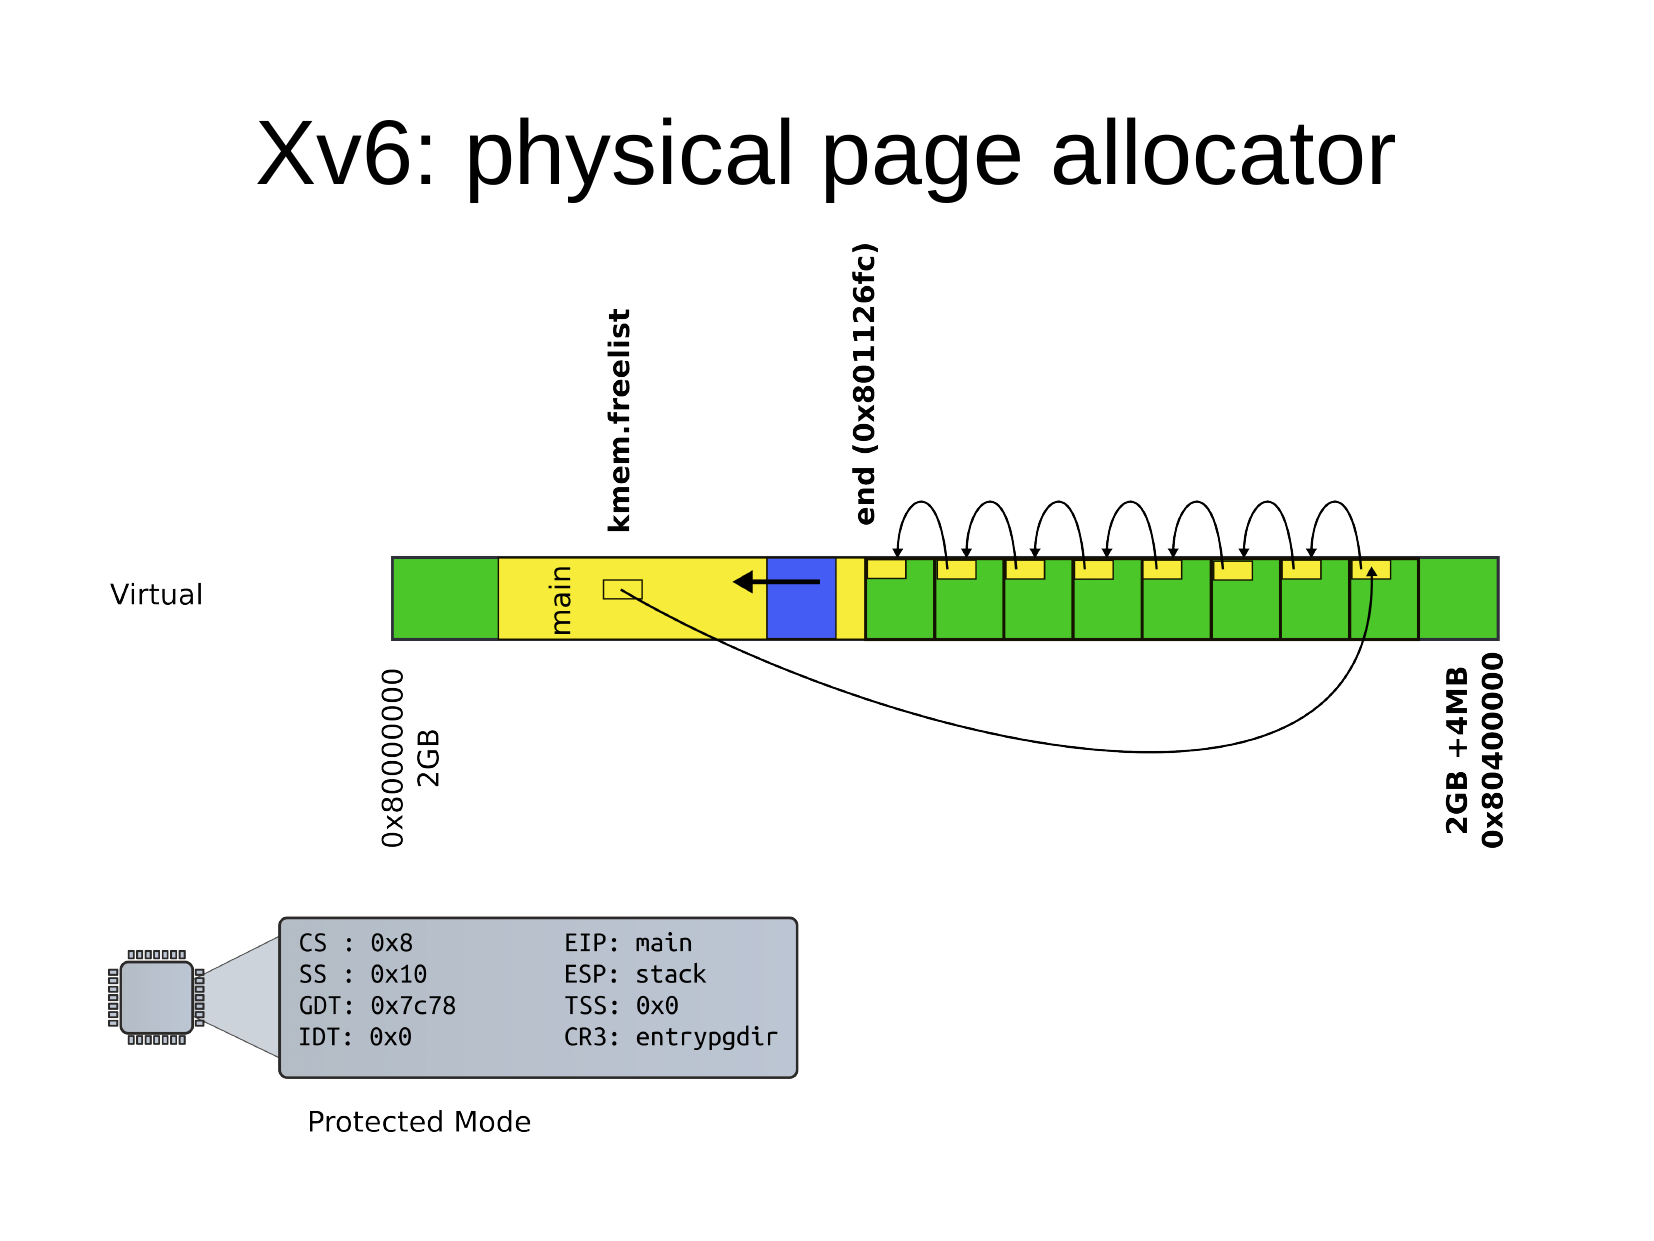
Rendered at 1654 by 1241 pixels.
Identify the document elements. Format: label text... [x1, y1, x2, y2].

title Xv6: physical page allocator [82, 49, 1571, 257]
picture [108, 244, 1503, 1132]
